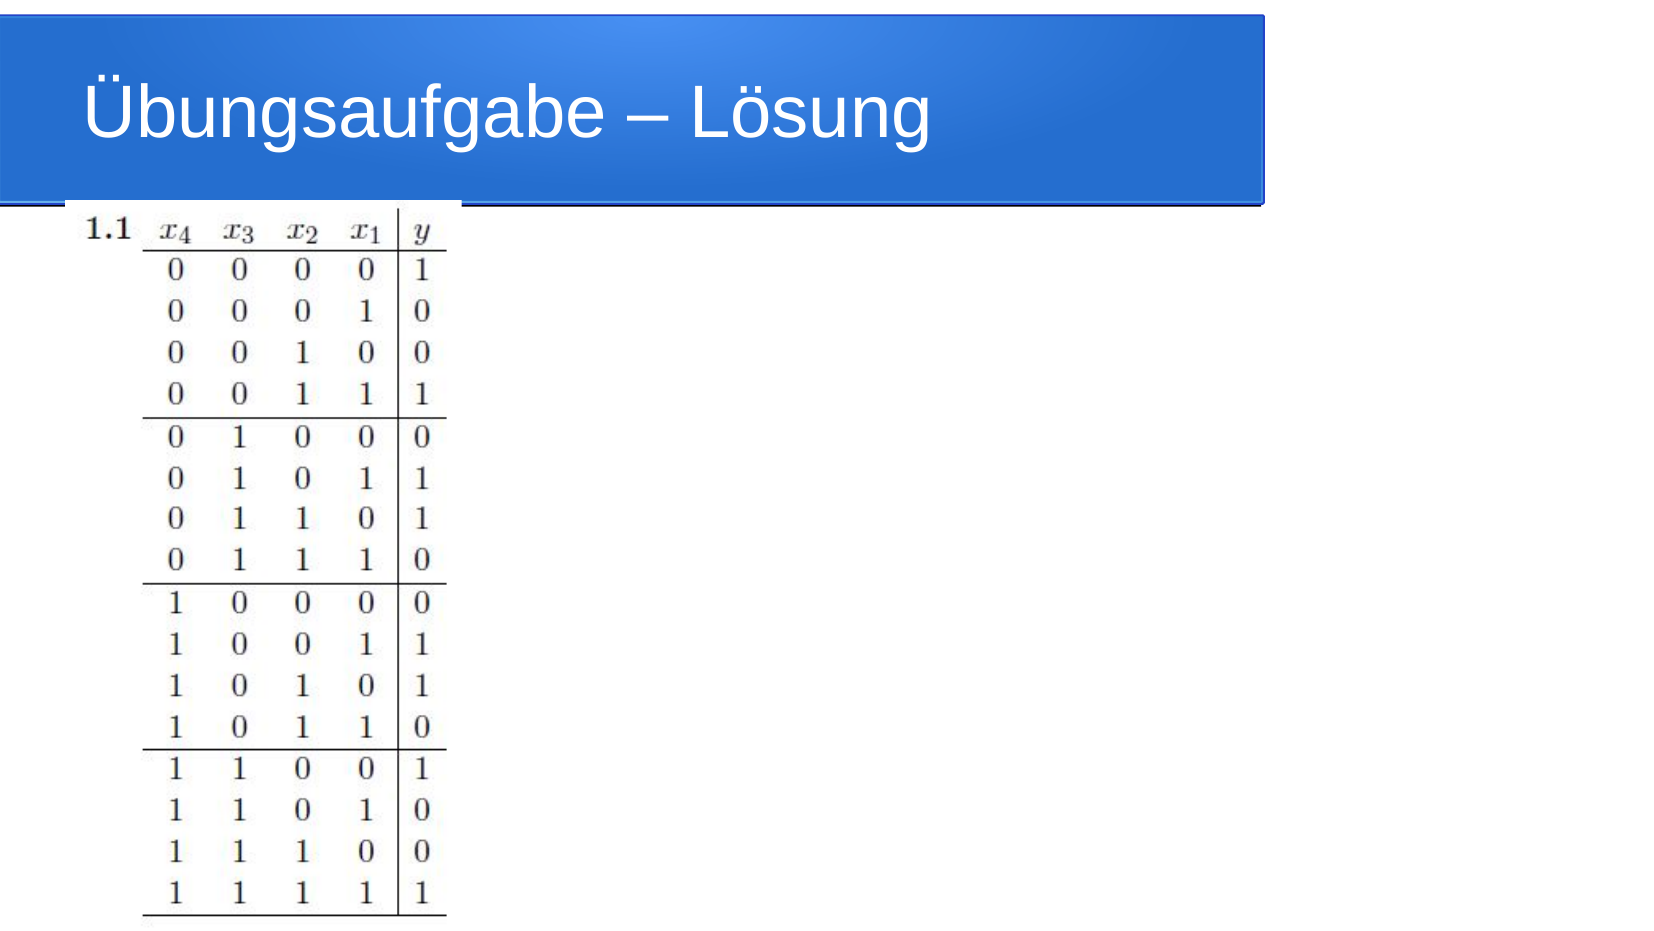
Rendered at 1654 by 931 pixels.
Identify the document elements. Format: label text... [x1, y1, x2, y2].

title Übungsaufgabe – Lösung [82, 35, 1235, 189]
picture [65, 200, 462, 931]
